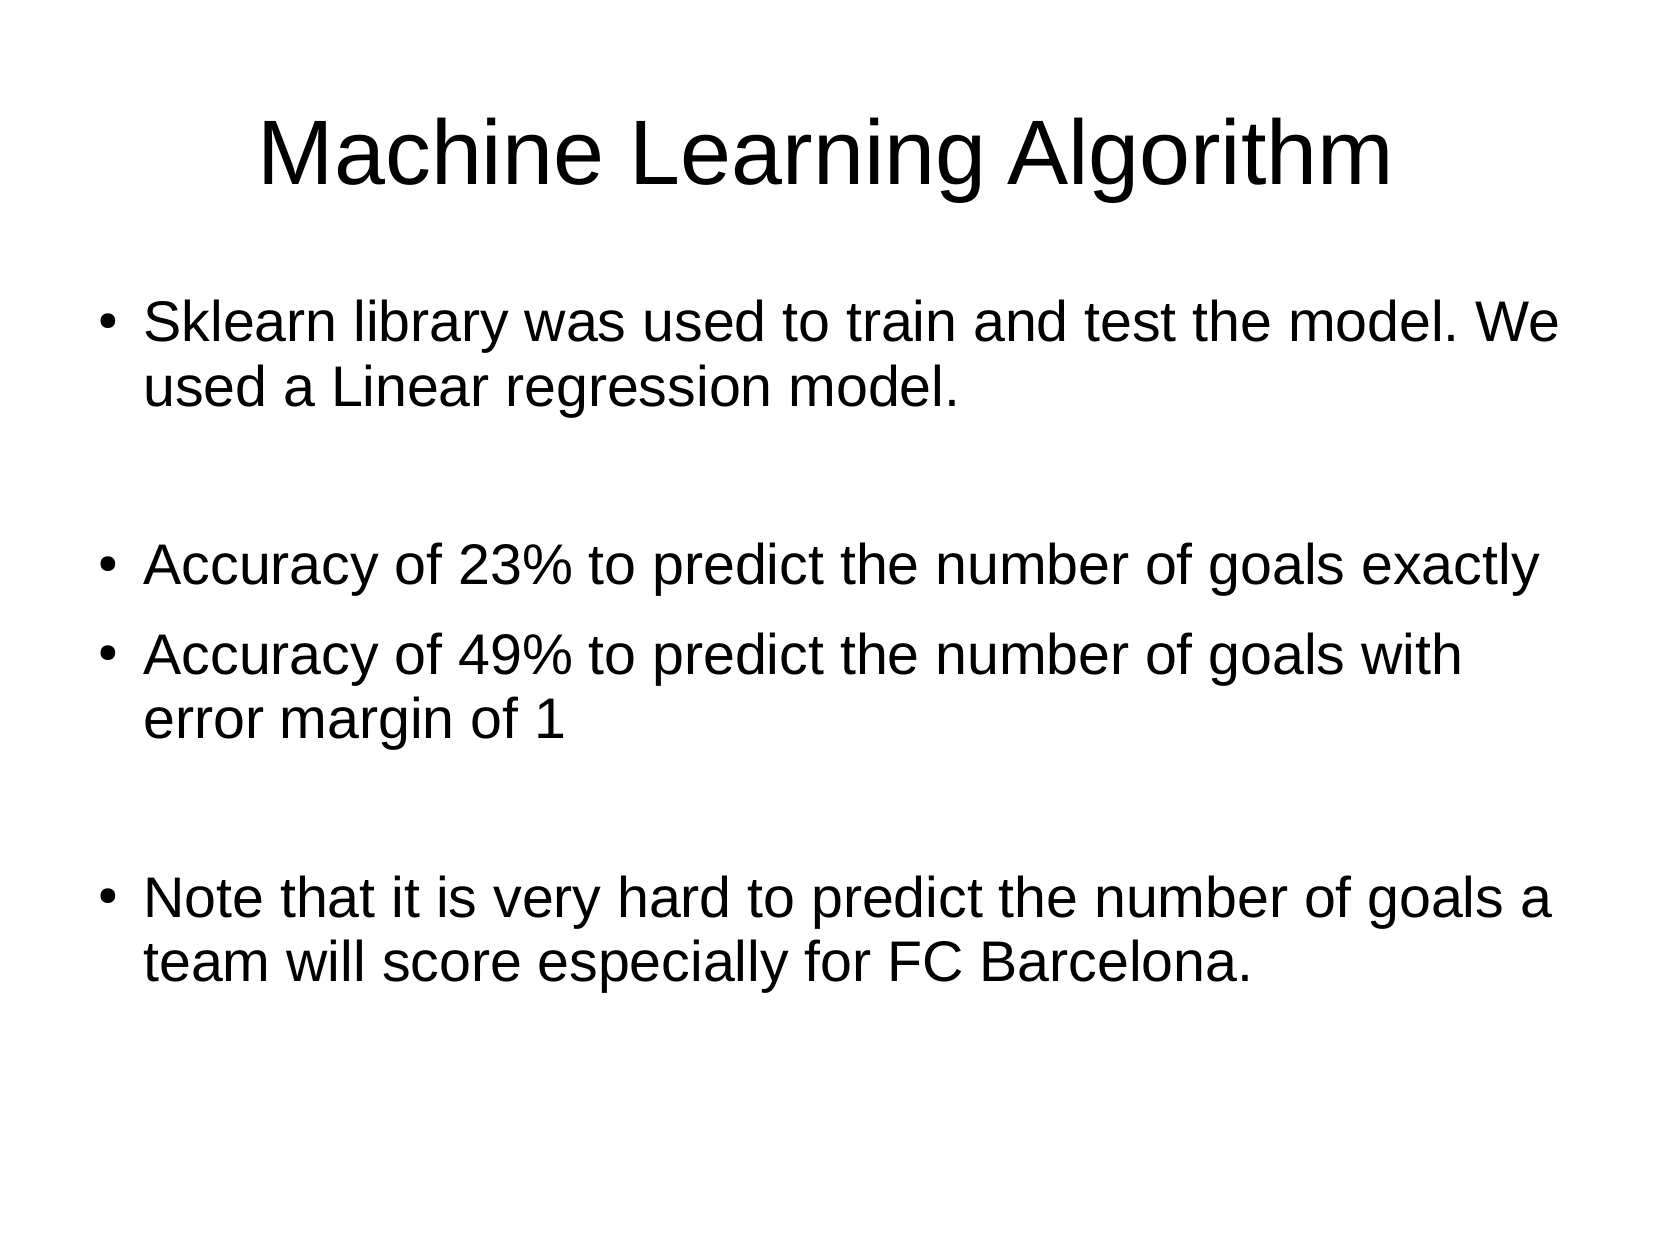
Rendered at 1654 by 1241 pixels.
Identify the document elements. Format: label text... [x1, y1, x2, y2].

title Machine Learning Algorithm [82, 49, 1571, 257]
list Sklearn library was used to train and test the model. We used a Linear regression model. Accuracy of 23% to predict the number of goals exactly Accuracy of 49% to predict the number of goals with error margin of 1 Note that it is very hard to predict the number of goals a team will score especially for FC Barcelona. [82, 290, 1571, 1010]
